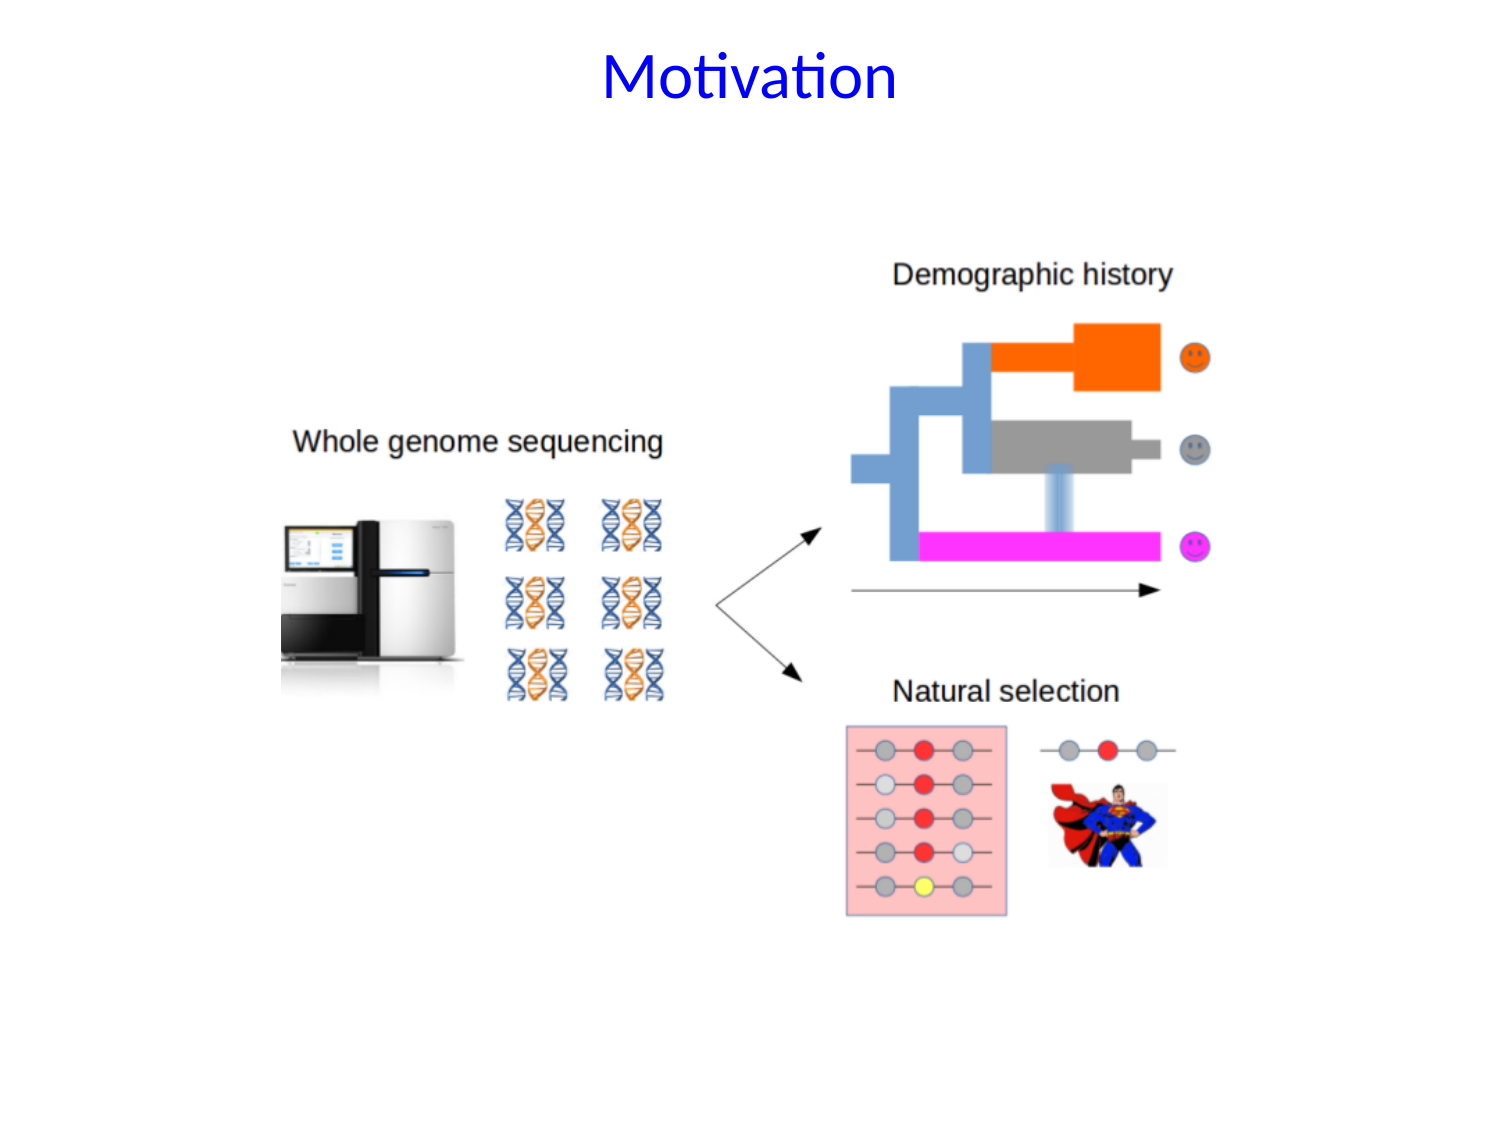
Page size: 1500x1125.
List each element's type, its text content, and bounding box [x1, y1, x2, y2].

picture [281, 247, 1223, 926]
title Motivation [75, 0, 1425, 127]
